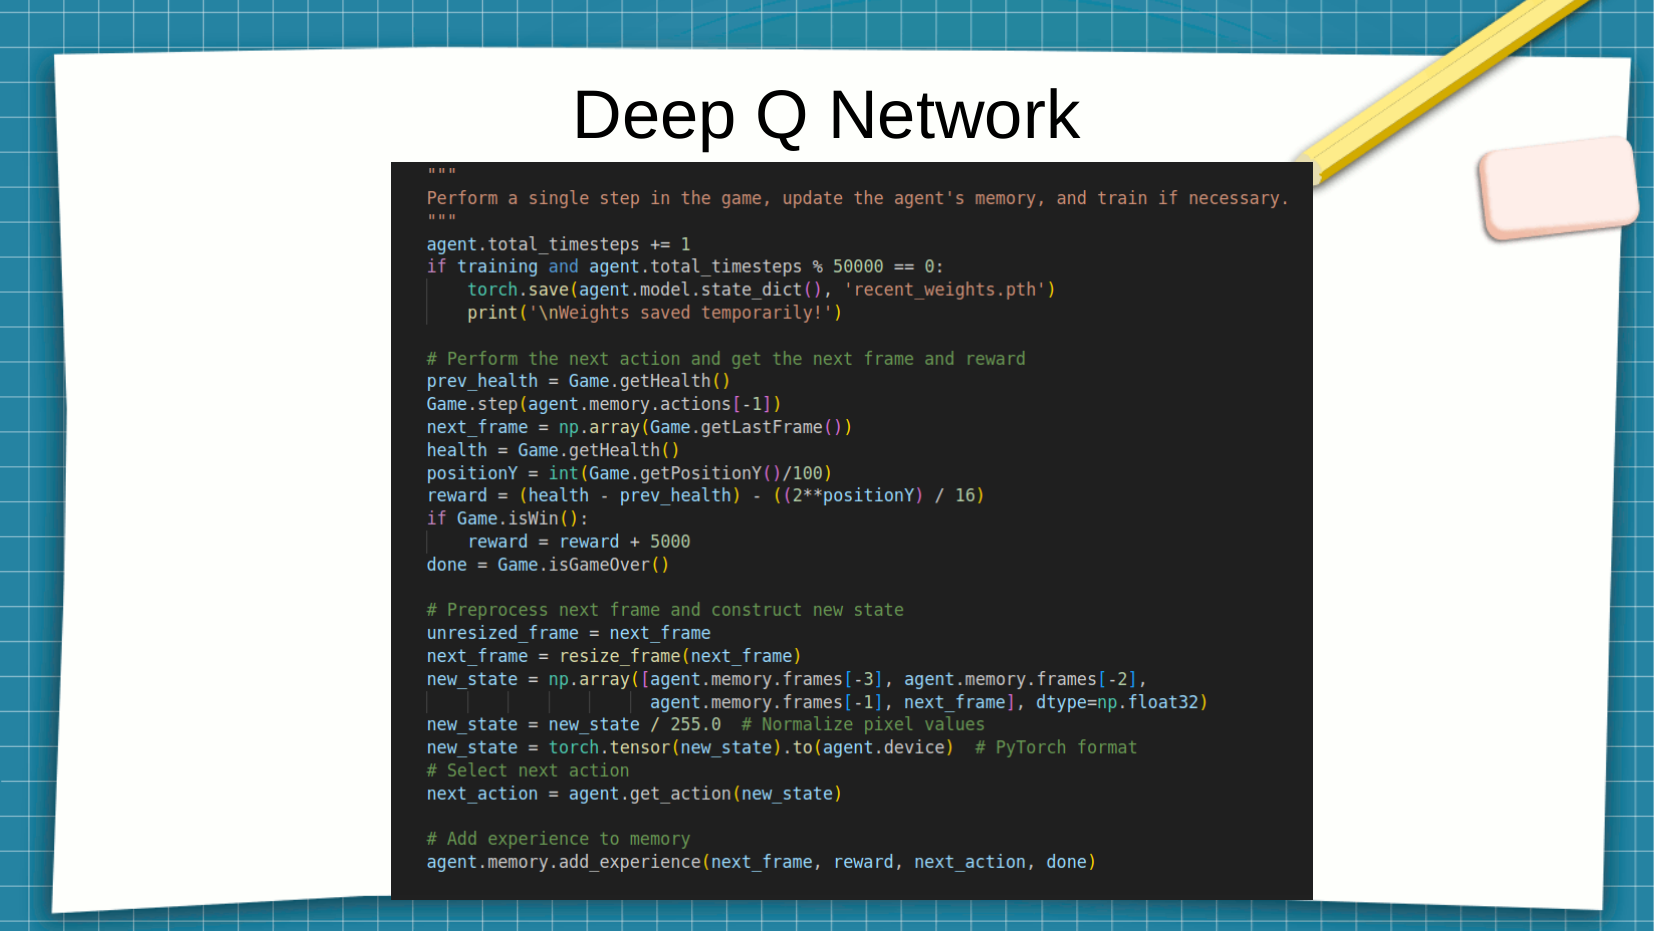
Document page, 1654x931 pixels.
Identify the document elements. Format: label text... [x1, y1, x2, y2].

title Deep Q Network [82, 37, 1571, 193]
picture [0, 0, 1654, 931]
